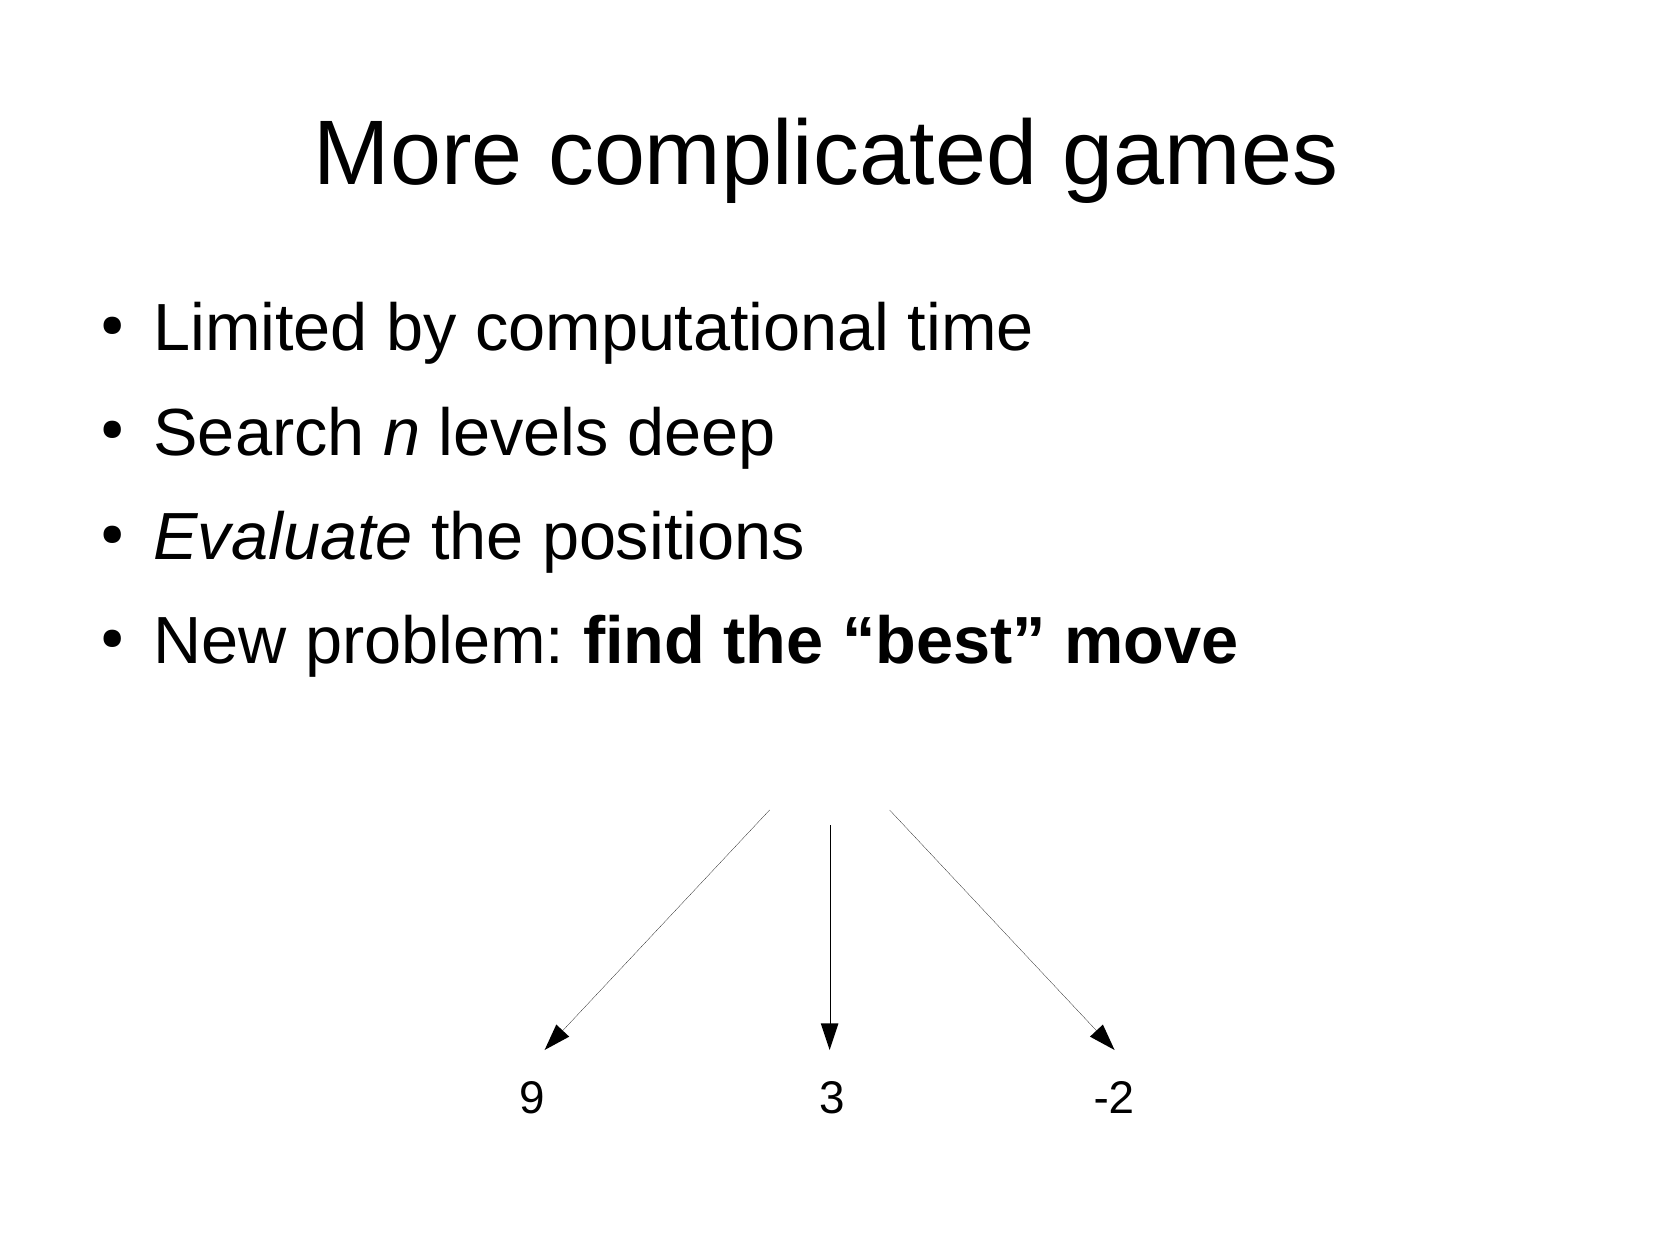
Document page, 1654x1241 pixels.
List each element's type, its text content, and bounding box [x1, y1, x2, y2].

list Limited by computational time Search n levels deep Evaluate the positions New problem: find the “best” move [82, 290, 1571, 1109]
text_box 3 [804, 1065, 860, 1131]
text_box -2 [1078, 1065, 1150, 1131]
text_box 9 [504, 1065, 560, 1131]
title More complicated games [82, 49, 1571, 257]
